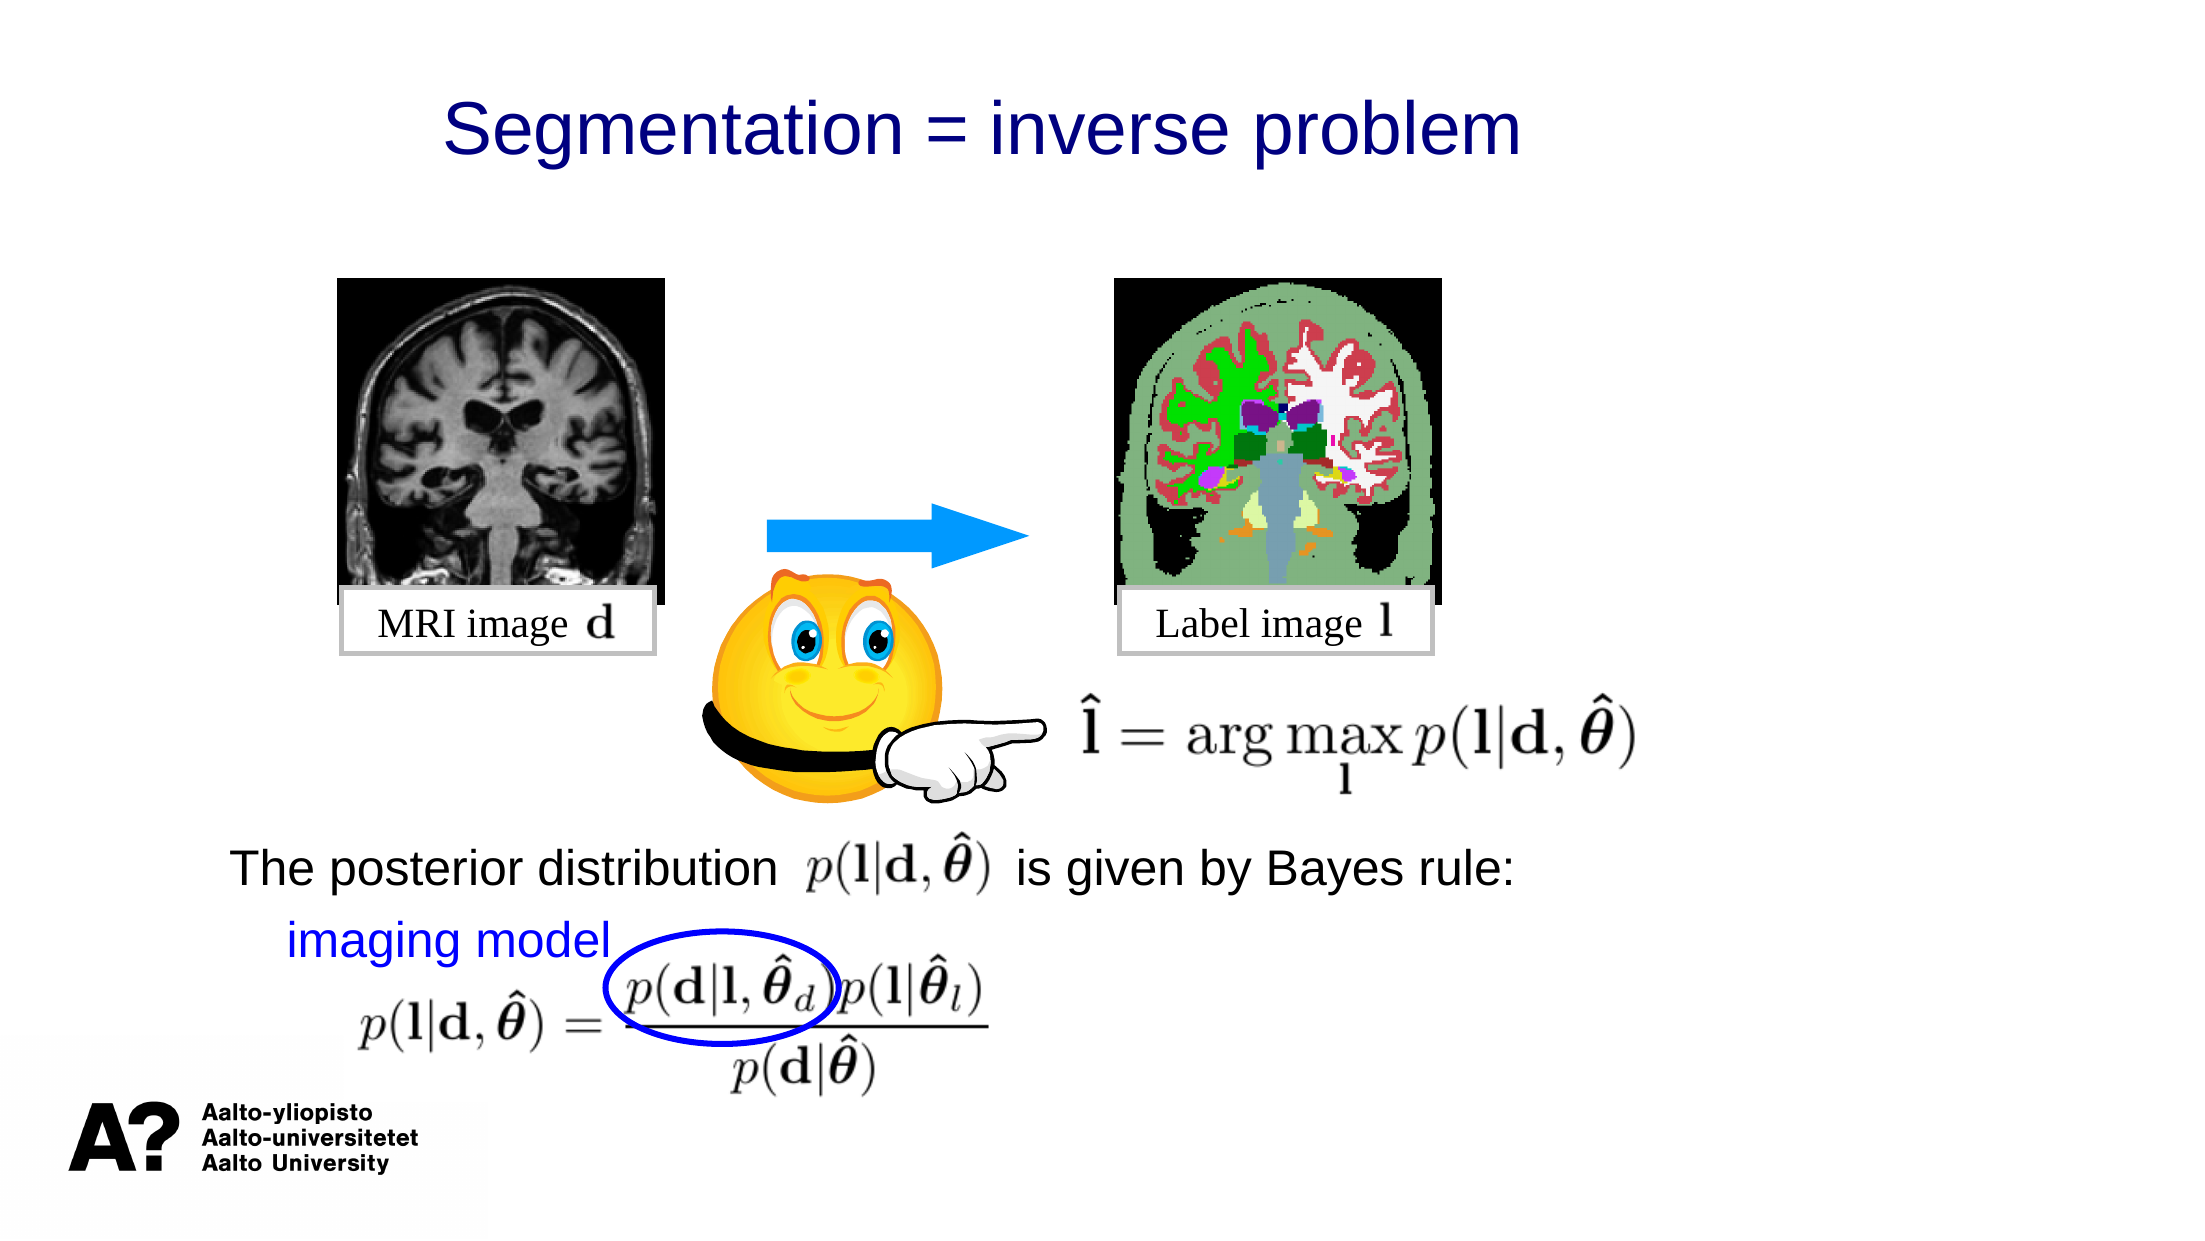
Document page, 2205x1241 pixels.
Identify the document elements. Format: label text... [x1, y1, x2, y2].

picture [806, 831, 991, 904]
title Segmentation = inverse problem [326, 65, 1640, 179]
picture [613, 947, 835, 1040]
text_box imaging model [271, 899, 725, 1000]
text_box MRI image [341, 587, 655, 654]
picture [1114, 278, 1442, 649]
text_box The posterior distribution is given by Bayes rule: [214, 828, 1665, 1004]
picture [702, 568, 1047, 804]
picture [337, 278, 665, 605]
picture [0, 947, 992, 1239]
text_box Label image [1119, 587, 1433, 654]
picture [1068, 681, 1638, 799]
text_box [766, 503, 1030, 568]
picture [564, 590, 633, 648]
